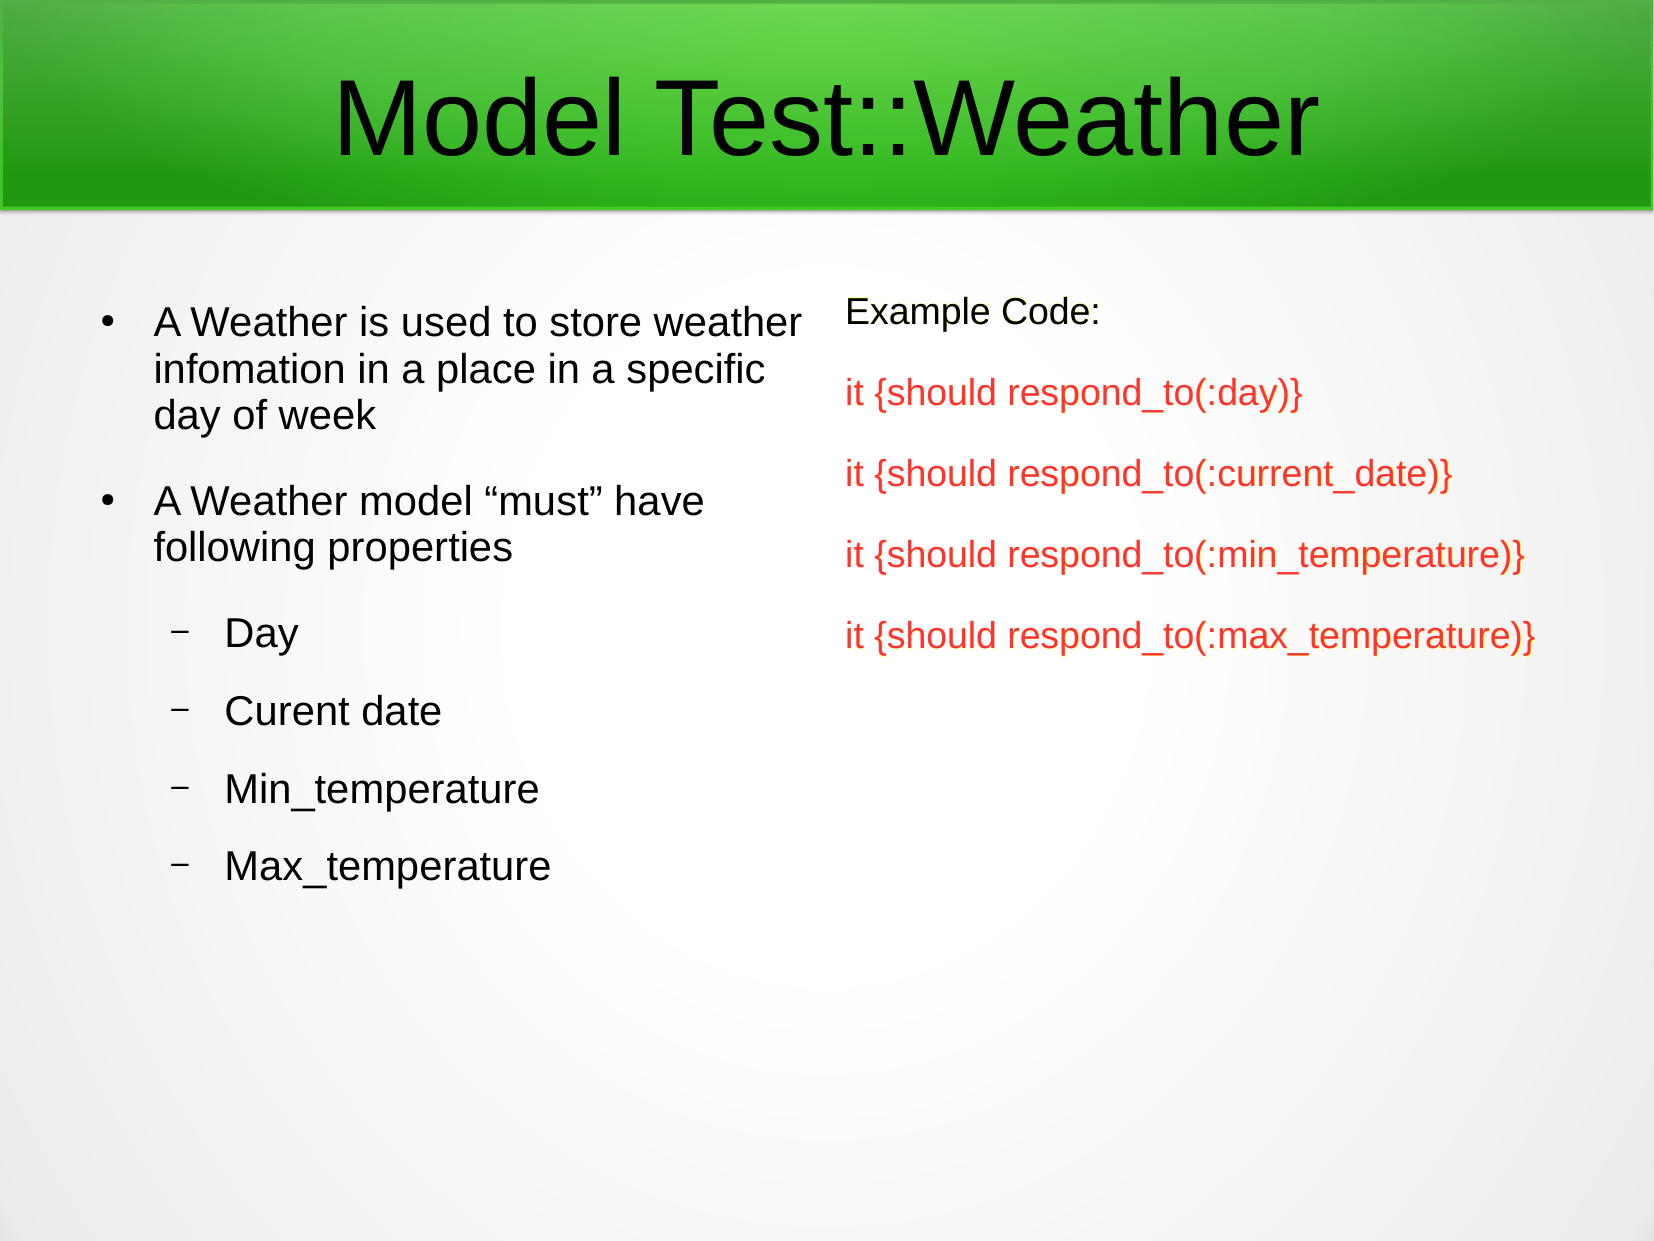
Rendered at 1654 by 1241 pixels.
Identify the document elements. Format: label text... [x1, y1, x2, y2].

title Model Test::Weather [82, 47, 1571, 189]
list A Weather is used to store weather infomation in a place in a specific day of week A Weather model “must” have following properties Day Curent date Min_temperature Max_temperature [82, 299, 809, 1019]
list Example Code: it {should respond_to(:day)} it {should respond_to(:current_date)} it {should respond_to(:min_temperature)} it {should respond_to(:max_temperature)} [845, 290, 1572, 1010]
